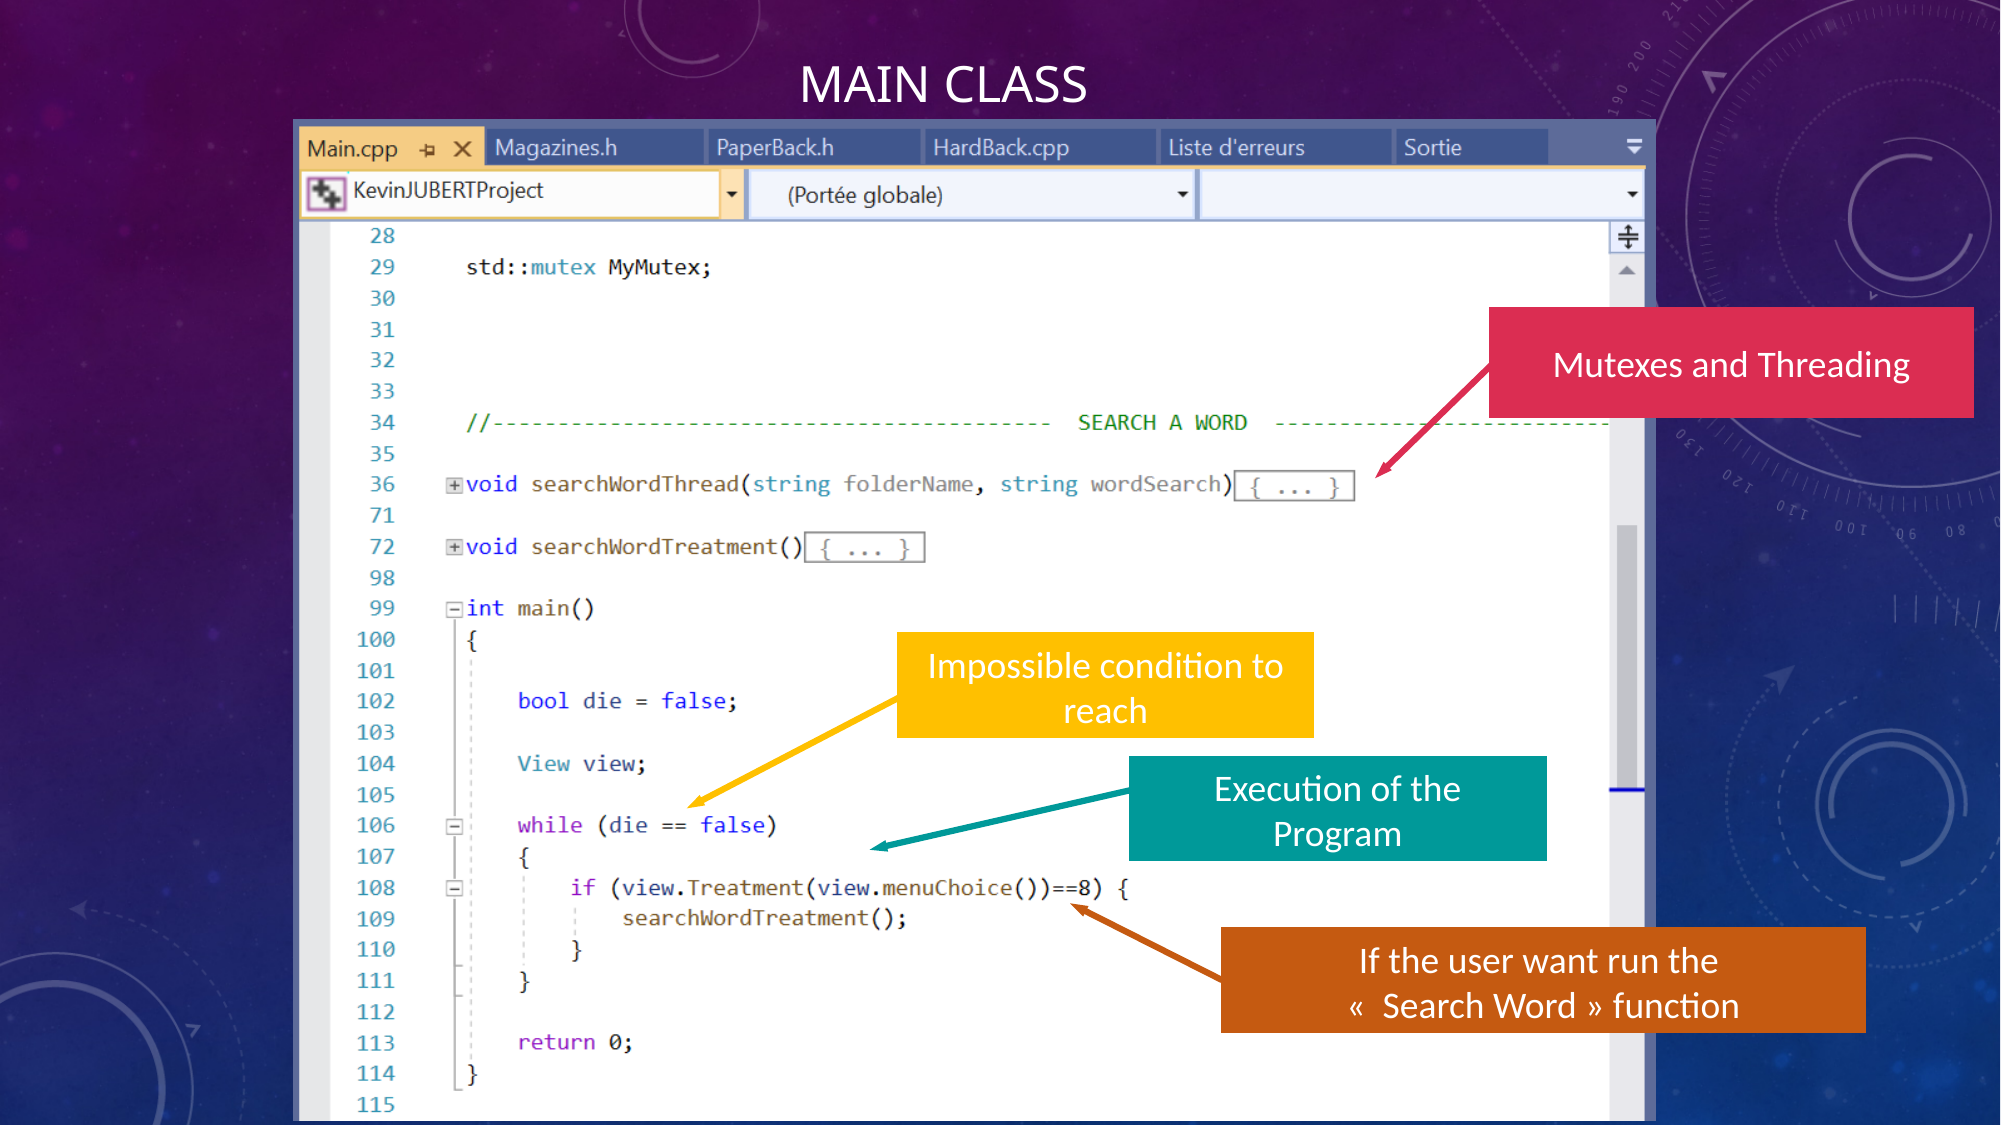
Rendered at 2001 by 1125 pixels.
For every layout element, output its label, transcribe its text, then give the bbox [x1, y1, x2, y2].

title Main class [112, 45, 1775, 121]
text_box Impossible condition to reach [898, 633, 1313, 737]
text_box Execution of the Program [1130, 757, 1545, 860]
text_box If the user want run the « Search Word » function [1222, 928, 1865, 1032]
text_box Mutexes and Threading [1490, 308, 1973, 417]
picture [293, 120, 1656, 1121]
